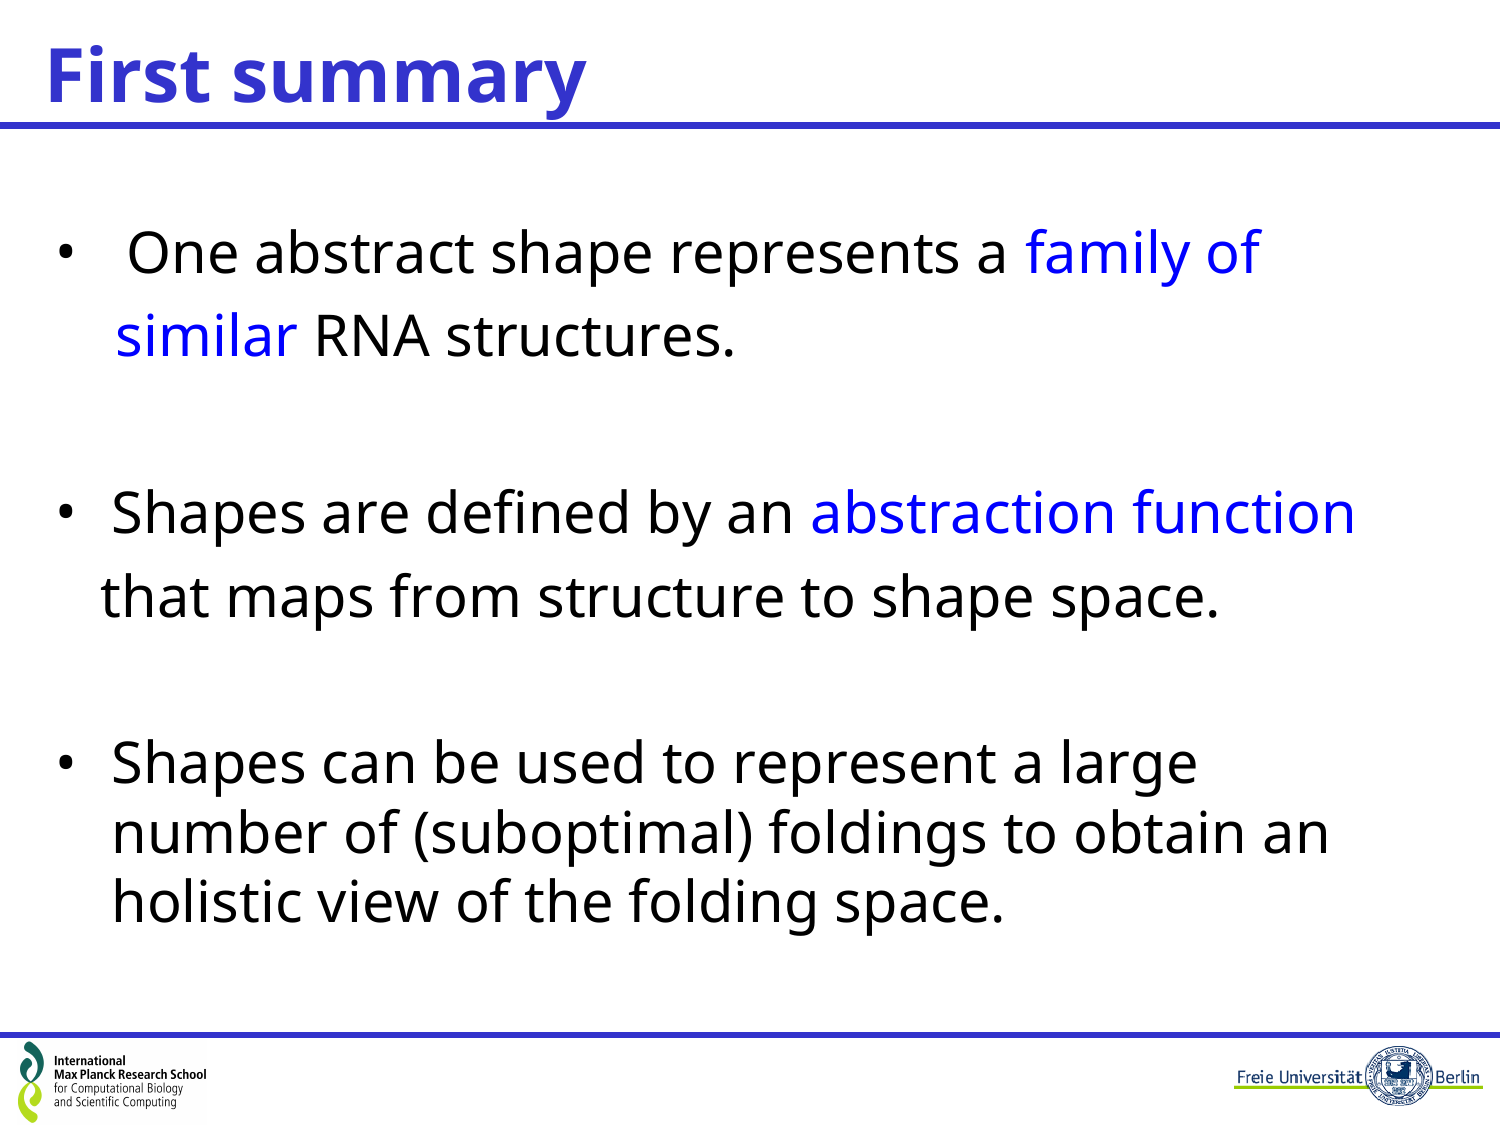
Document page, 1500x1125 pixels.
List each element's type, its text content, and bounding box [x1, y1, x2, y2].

list One abstract shape represents a family of similar RNA structures. Shapes are defined by an abstraction function that maps from structure to shape space. Shapes can be used to represent a large number of (suboptimal) foldings to obtain an holistic view of the folding space. [41, 208, 1377, 1012]
picture [17, 1039, 207, 1125]
title First summary [29, 3, 1164, 142]
picture [1234, 1046, 1483, 1106]
